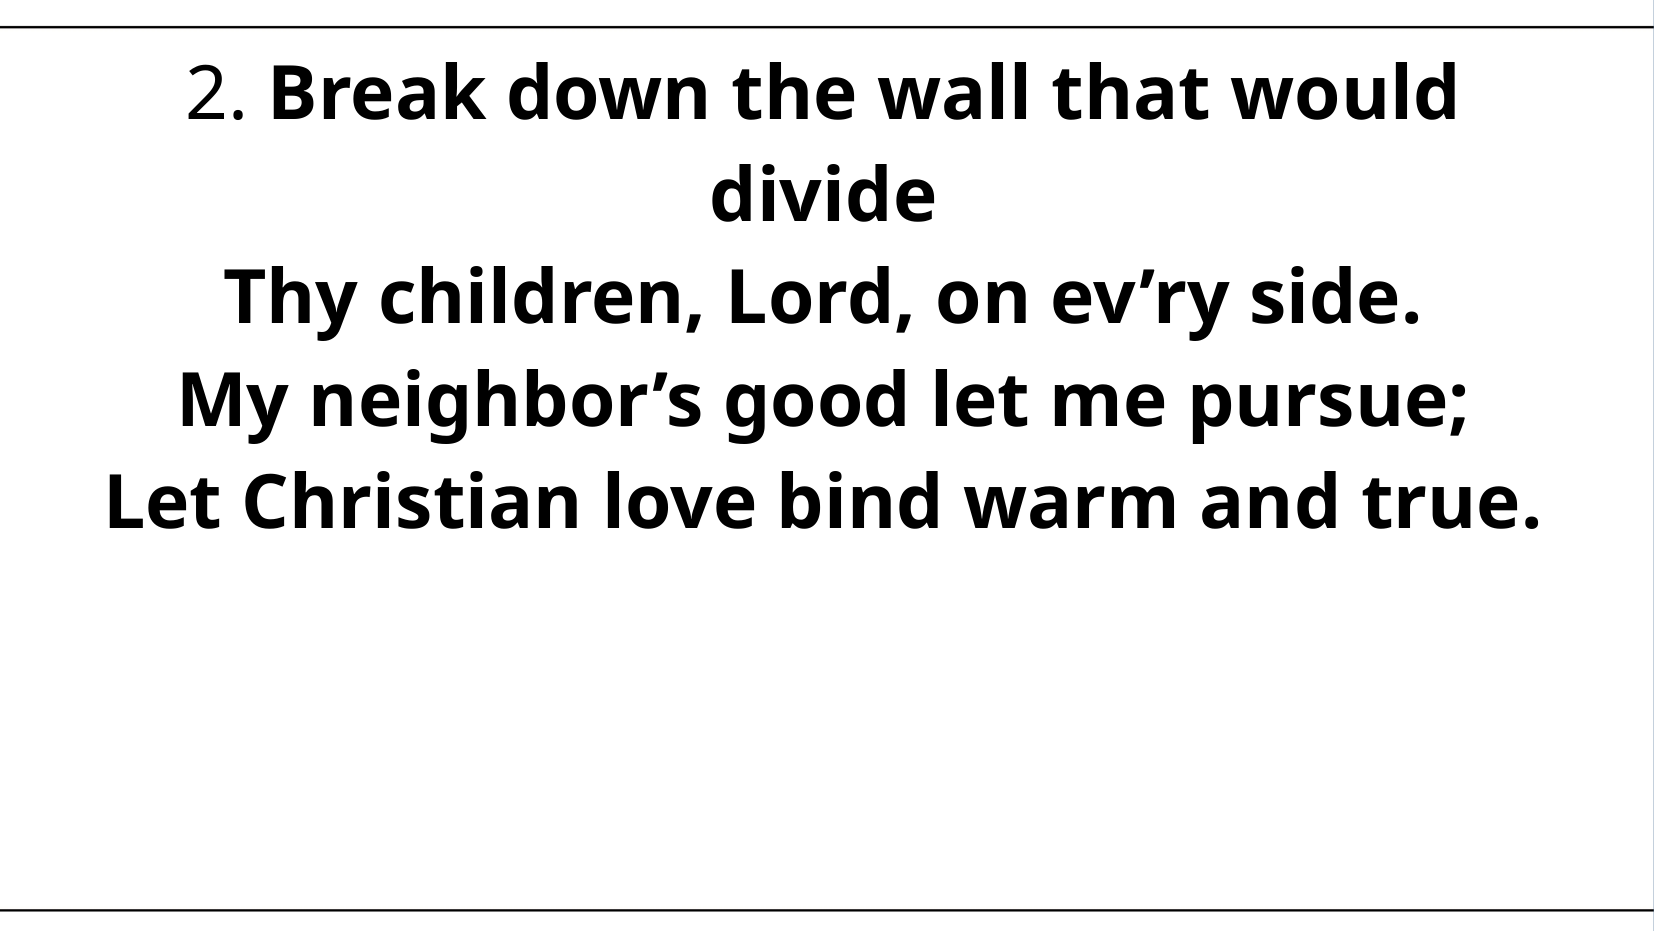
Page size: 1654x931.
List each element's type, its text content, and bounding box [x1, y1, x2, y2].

picture [0, 0, 1654, 931]
text_box 2. Break down the wall that would divide Thy children, Lord, on ev’ry side. My neighbor’s good let me pursue; Let Christian love bind warm and true. [88, 31, 1559, 446]
